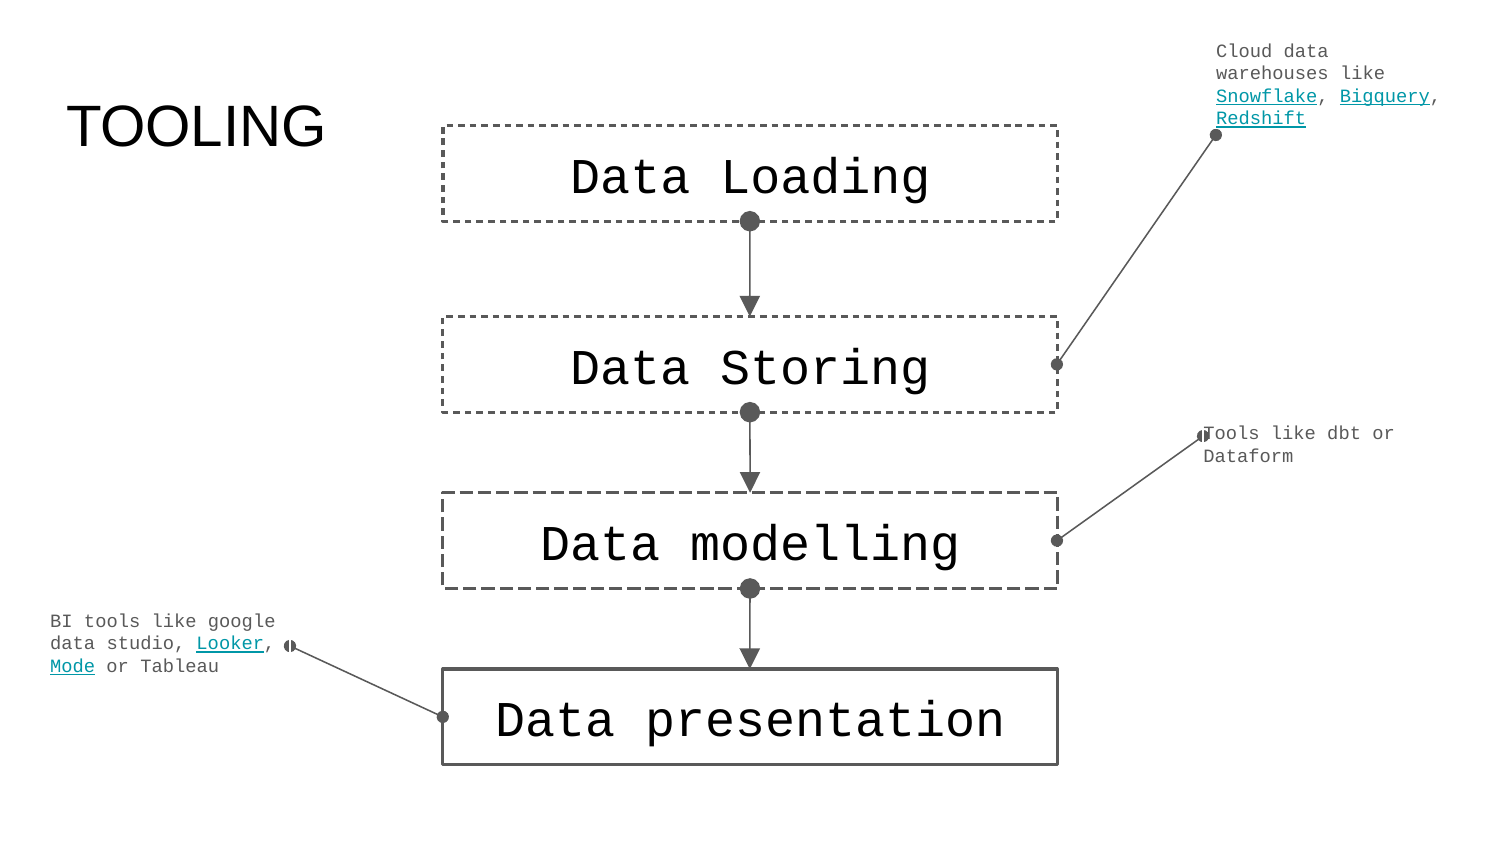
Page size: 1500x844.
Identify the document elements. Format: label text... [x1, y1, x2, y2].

title TOOLING [51, 72, 1216, 167]
text_box Data modelling [442, 492, 1058, 589]
text_box Cloud data warehouses like Snowflake, Bigquery, Redshift [1216, 40, 1444, 129]
text_box Tools like dbt or Dataform [1203, 406, 1444, 466]
text_box BI tools like google data studio, Looker, Mode or Tableau [50, 616, 290, 676]
text_box Data presentation [442, 668, 1058, 765]
title TOOLING [1196, 72, 1449, 167]
text_box Data Storing [442, 316, 1058, 413]
text_box Data Loading [442, 125, 1058, 222]
